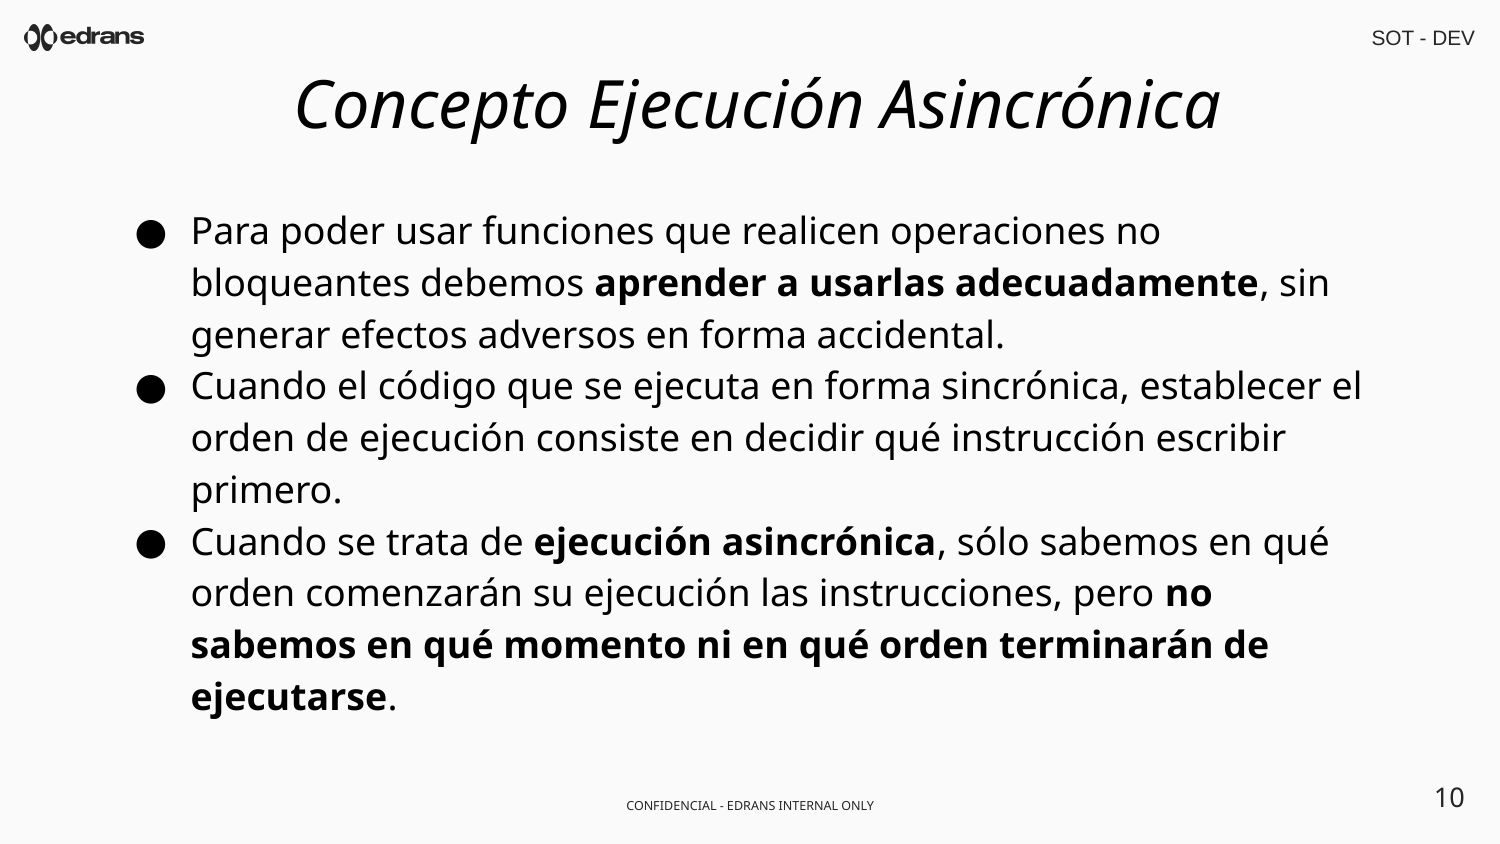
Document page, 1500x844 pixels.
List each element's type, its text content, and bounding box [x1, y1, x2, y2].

text_box CONFIDENCIAL - EDRANS INTERNAL ONLY [613, 797, 887, 814]
text_box Concepto Ejecución Asincrónica [193, 20, 1322, 182]
text_box SOT - DEV [1322, 24, 1475, 51]
text_box Para poder usar funciones que realicen operaciones no bloqueantes debemos aprender a usarlas adecuadamente, sin generar efectos adversos en forma accidental. Cuando el código que se ejecuta en forma sincrónica, establecer el orden de ejecución consiste en decidir qué instrucción escribir primero. Cuando se trata de ejecución asincrónica, sólo sabemos en qué orden comenzarán su ejecución las instrucciones, pero no sabemos en qué momento ni en qué orden terminarán de ejecutarse. [100, 182, 1399, 736]
slide_number <número> [1389, 764, 1480, 830]
picture [24, 24, 144, 51]
